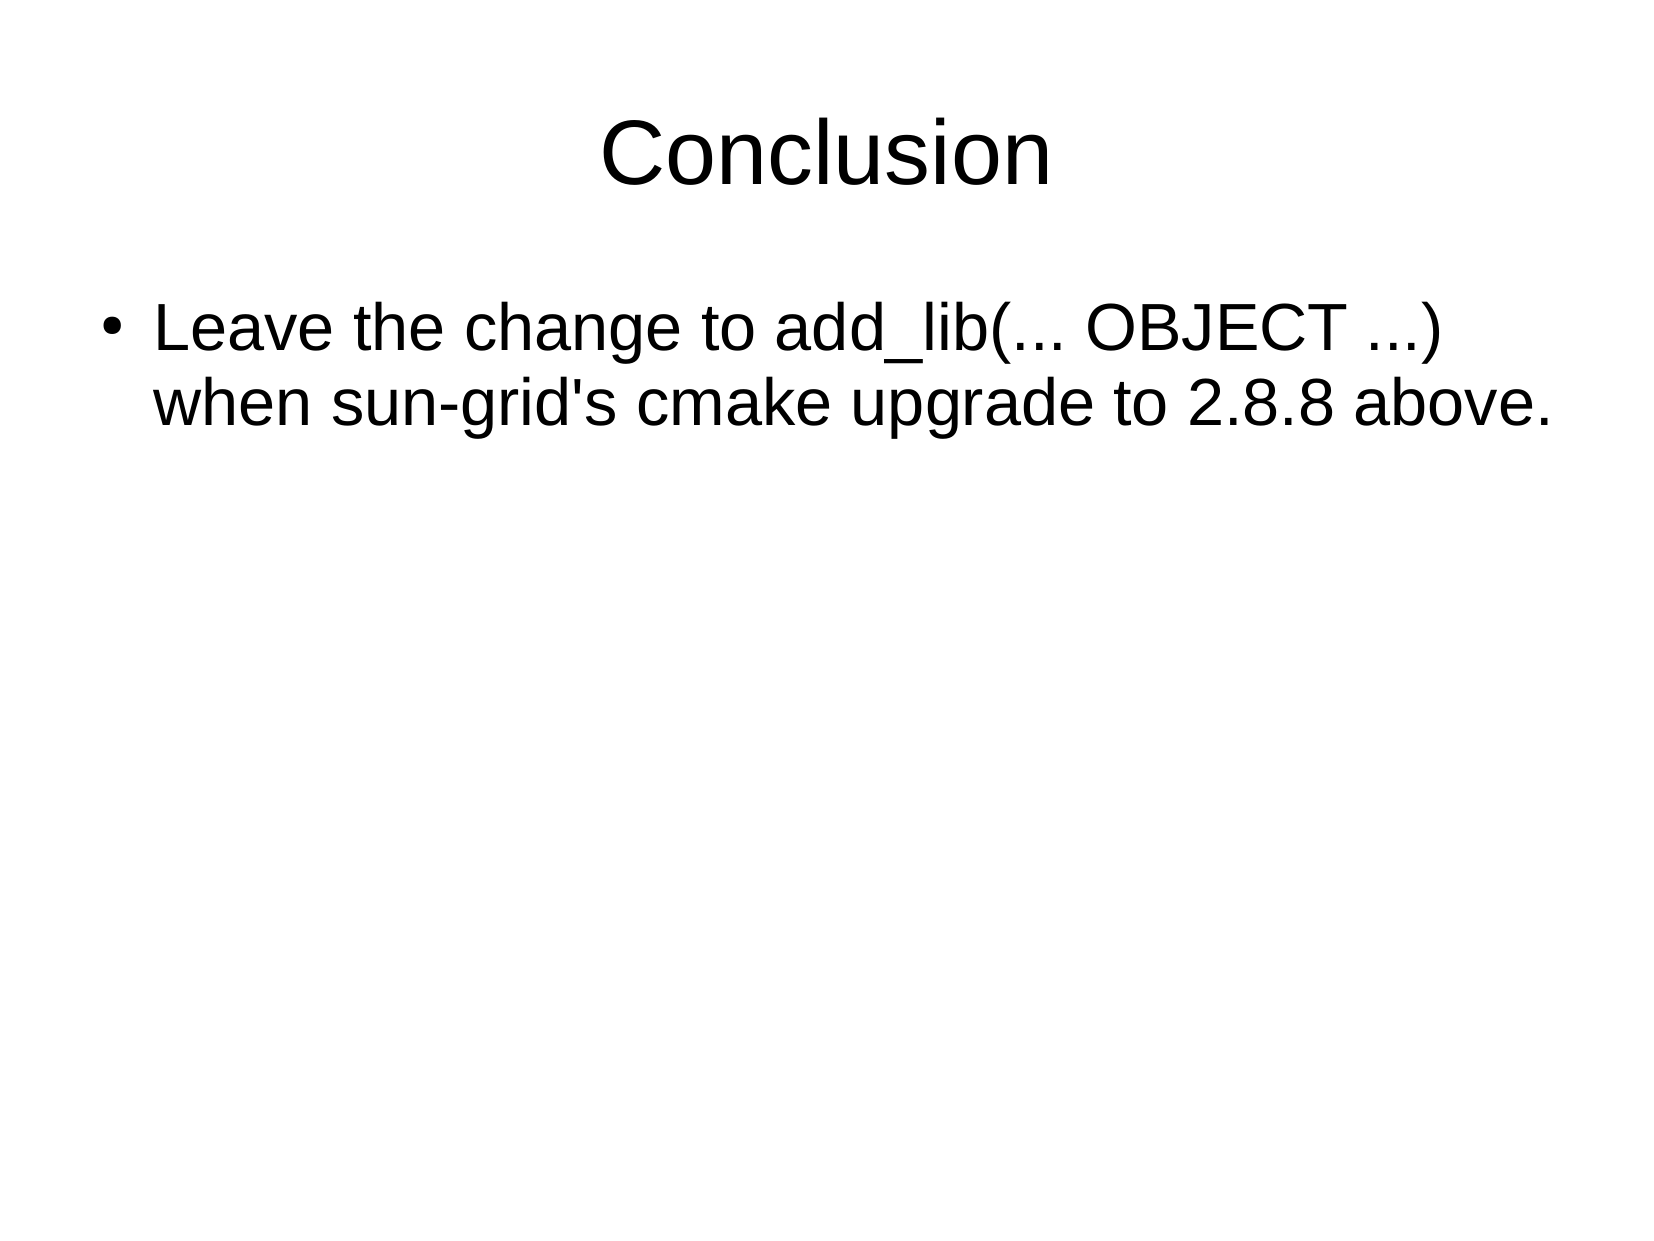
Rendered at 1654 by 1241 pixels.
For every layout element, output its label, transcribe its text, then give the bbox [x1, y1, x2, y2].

title Conclusion [82, 49, 1571, 257]
list Leave the change to add_lib(... OBJECT ...) when sun-grid's cmake upgrade to 2.8.8 above. [82, 290, 1571, 1010]
